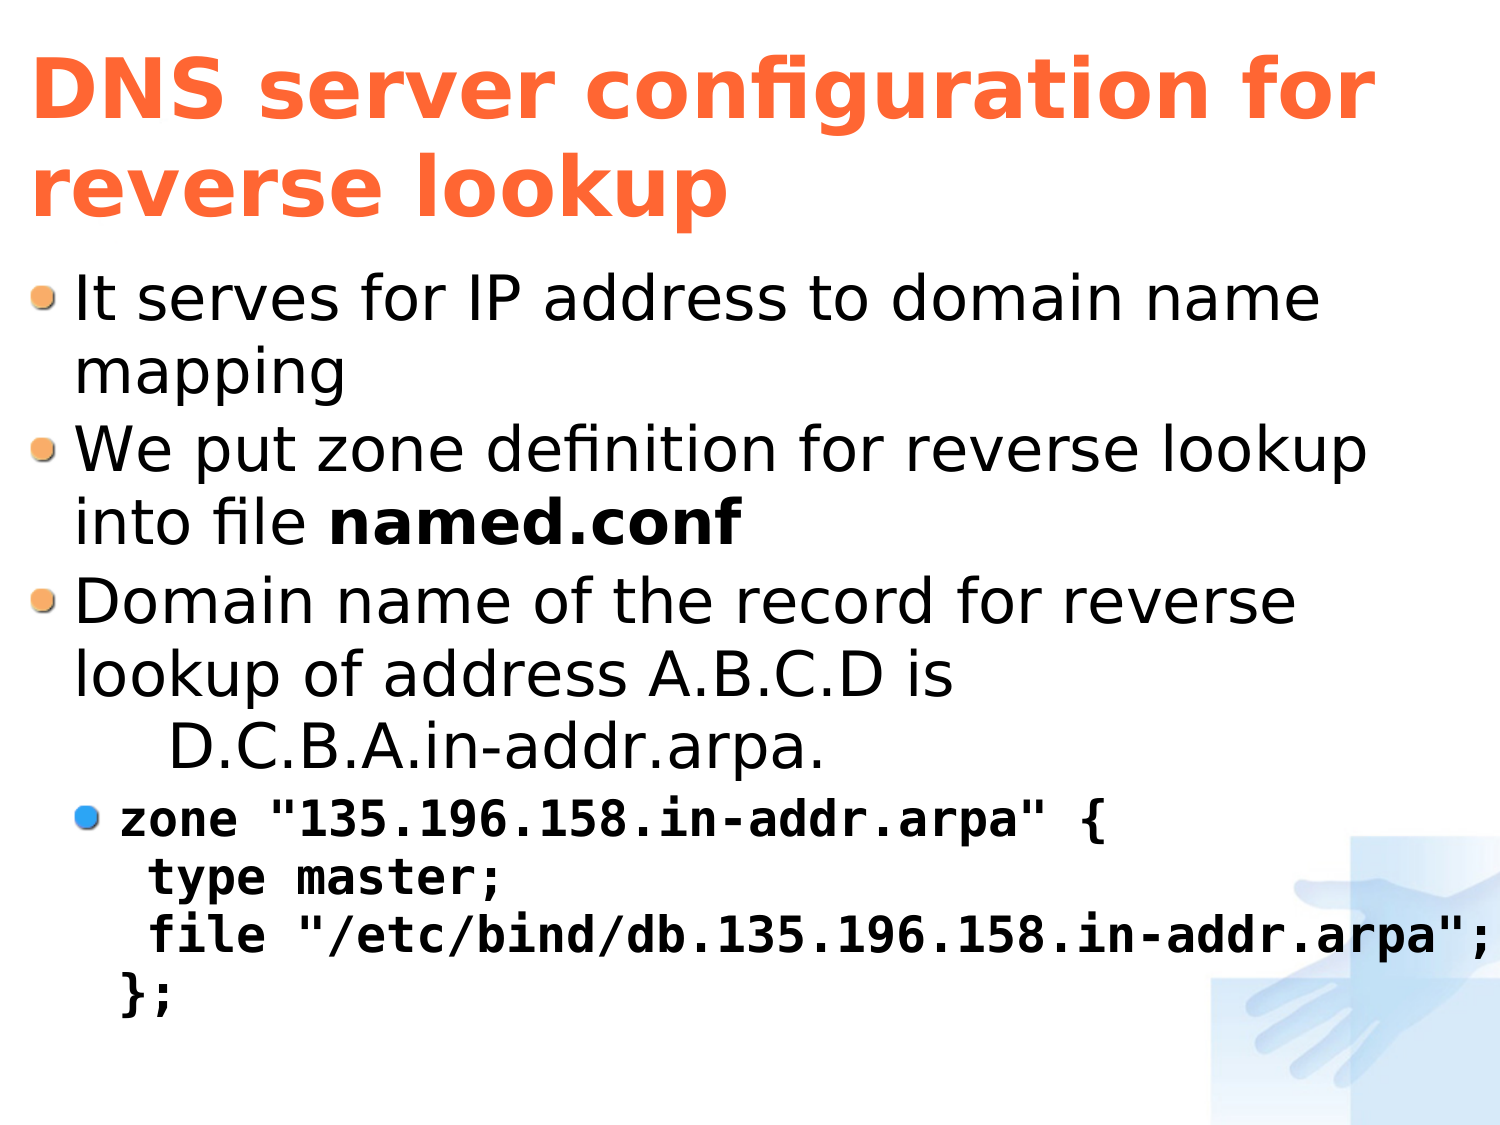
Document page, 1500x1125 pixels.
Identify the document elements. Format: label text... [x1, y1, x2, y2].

title DNS server configuration for reverse lookup [29, 21, 1477, 257]
picture [0, 0, 1500, 1125]
list It serves for IP address to domain name mapping We put zone definition for reverse lookup into file named.conf Domain name of the record for reverse lookup of address A.B.C.D is D.C.B.A.in-addr.arpa. zone "135.196.158.in-addr.arpa" { type master; file "/etc/bind/db.135.196.158.in-addr.arpa"; }; [29, 262, 1500, 1093]
